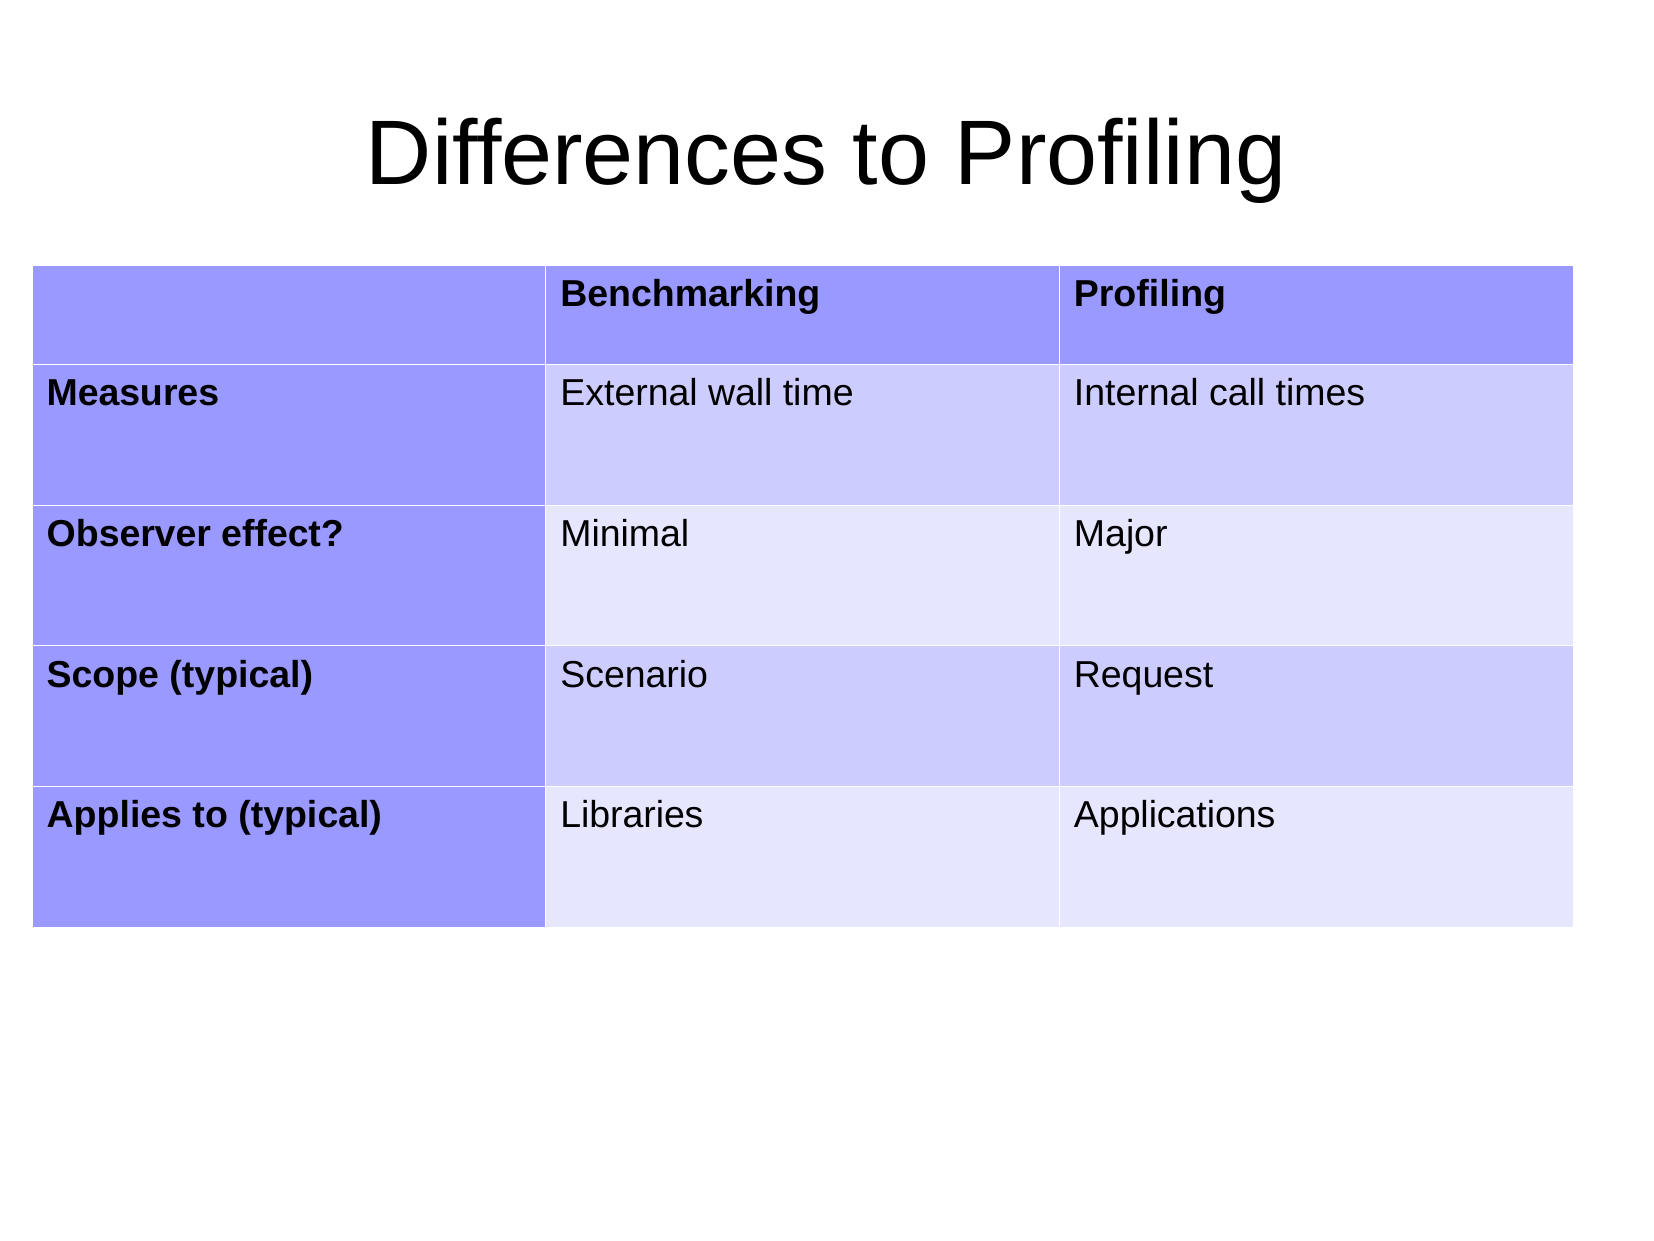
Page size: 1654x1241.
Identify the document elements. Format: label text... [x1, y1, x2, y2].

table_cell Observer effect? [33, 506, 545, 645]
table_cell Internal call times [1060, 365, 1573, 505]
table_cell Applications [1060, 787, 1573, 927]
table_cell Scenario [546, 646, 1059, 786]
table_cell Major [1060, 506, 1573, 645]
table_cell Applies to (typical) [33, 787, 545, 927]
table_cell External wall time [546, 365, 1059, 505]
title Differences to Profiling [82, 49, 1571, 257]
table_cell Minimal [546, 506, 1059, 645]
table_header [33, 266, 545, 364]
table_cell Measures [33, 365, 545, 505]
table_cell Request [1060, 646, 1573, 786]
table_cell Libraries [546, 787, 1059, 927]
table_header Profiling [1060, 266, 1573, 364]
table_cell Scope (typical) [33, 646, 545, 786]
table_header Benchmarking [546, 266, 1059, 364]
